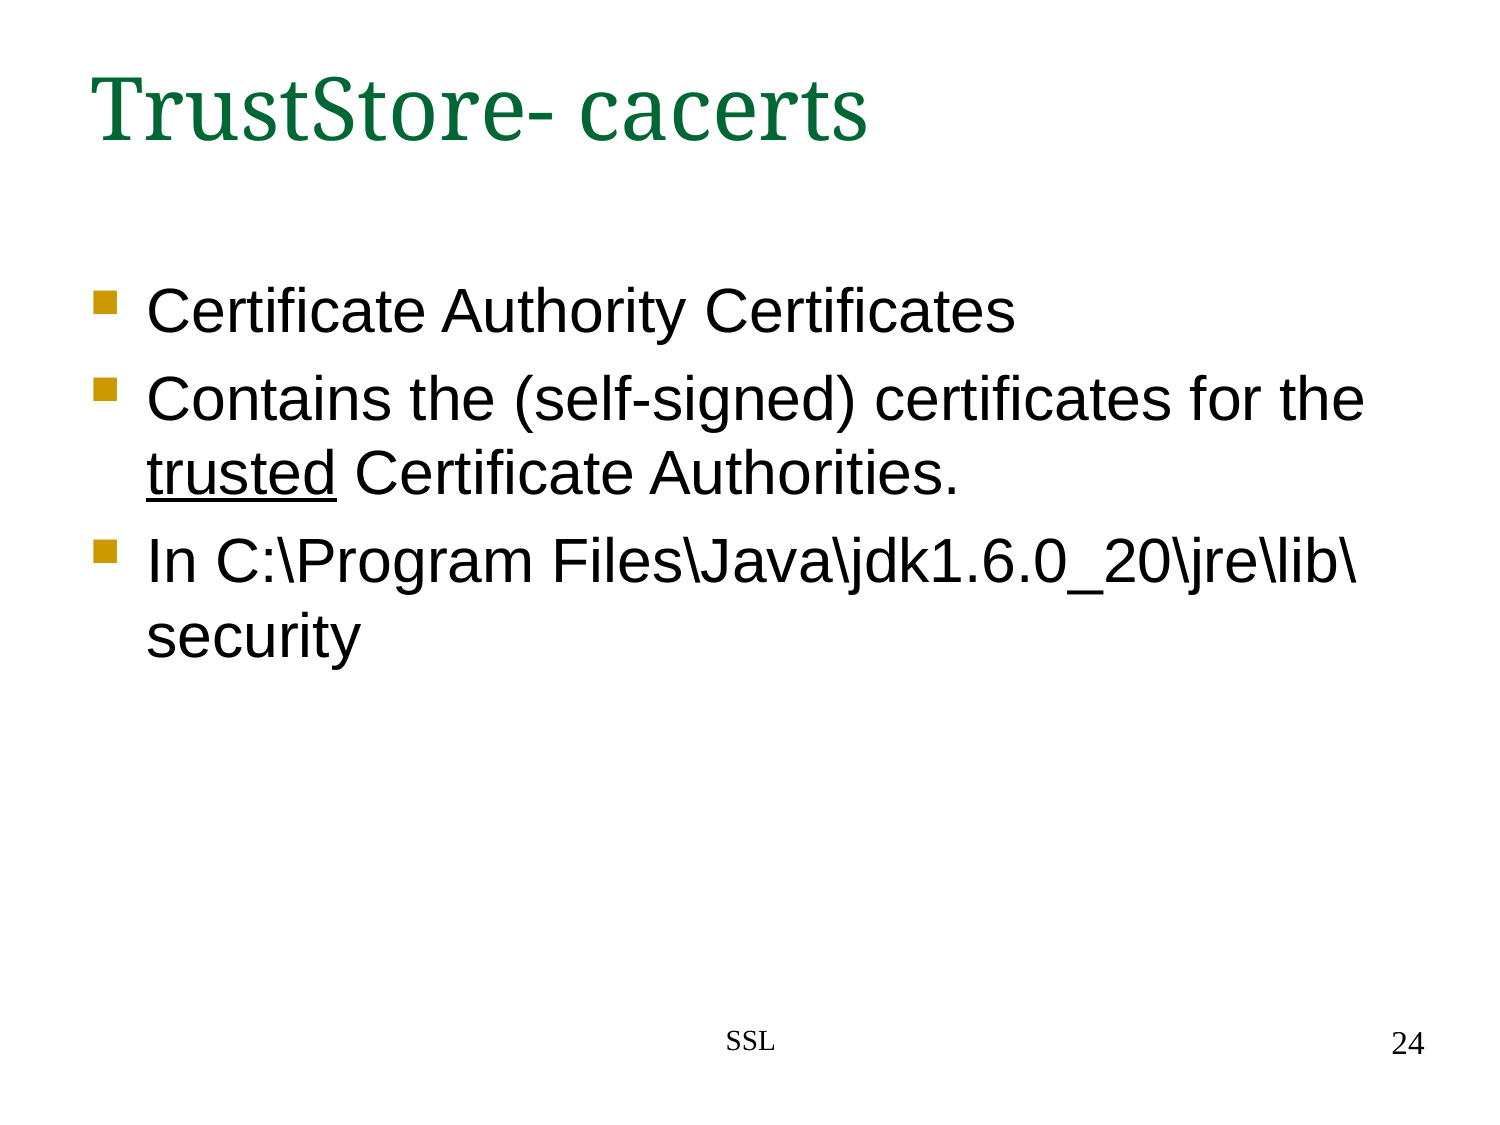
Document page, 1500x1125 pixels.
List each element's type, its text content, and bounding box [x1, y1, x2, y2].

list Certificate Authority Certificates Contains the (self-signed) certificates for the trusted Certificate Authorities. In C:\Program Files\Java\jdk1.6.0_20\jre\lib\security [75, 262, 1425, 1006]
title TrustStore- cacerts [75, 45, 1425, 233]
